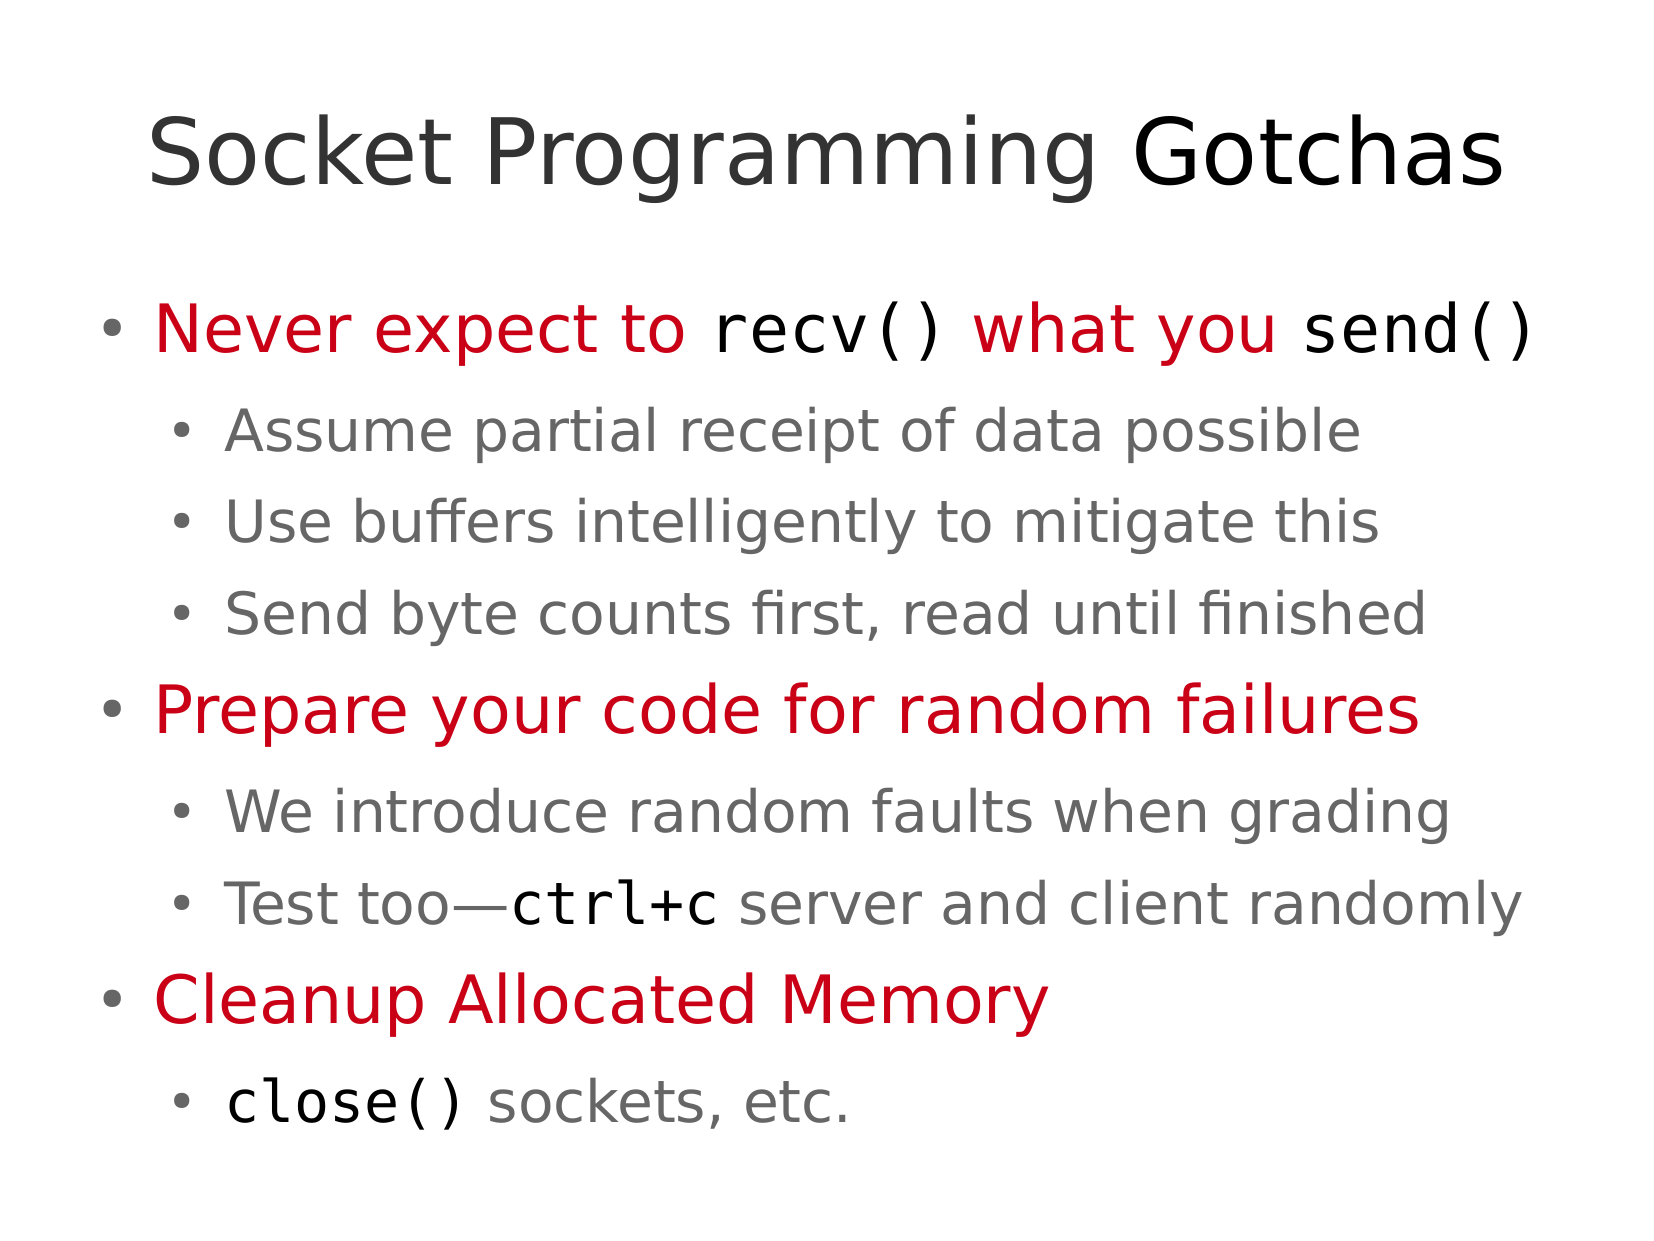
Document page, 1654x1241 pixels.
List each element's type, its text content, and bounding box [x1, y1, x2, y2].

title Socket Programming Gotchas [82, 56, 1571, 250]
list Never expect to recv() what you send() Assume partial receipt of data possible Use buffers intelligently to mitigate this Send byte counts first, read until finished Prepare your code for random failures We introduce random faults when grading Test too—ctrl+c server and client randomly Cleanup Allocated Memory close() sockets, etc. [82, 290, 1571, 1109]
